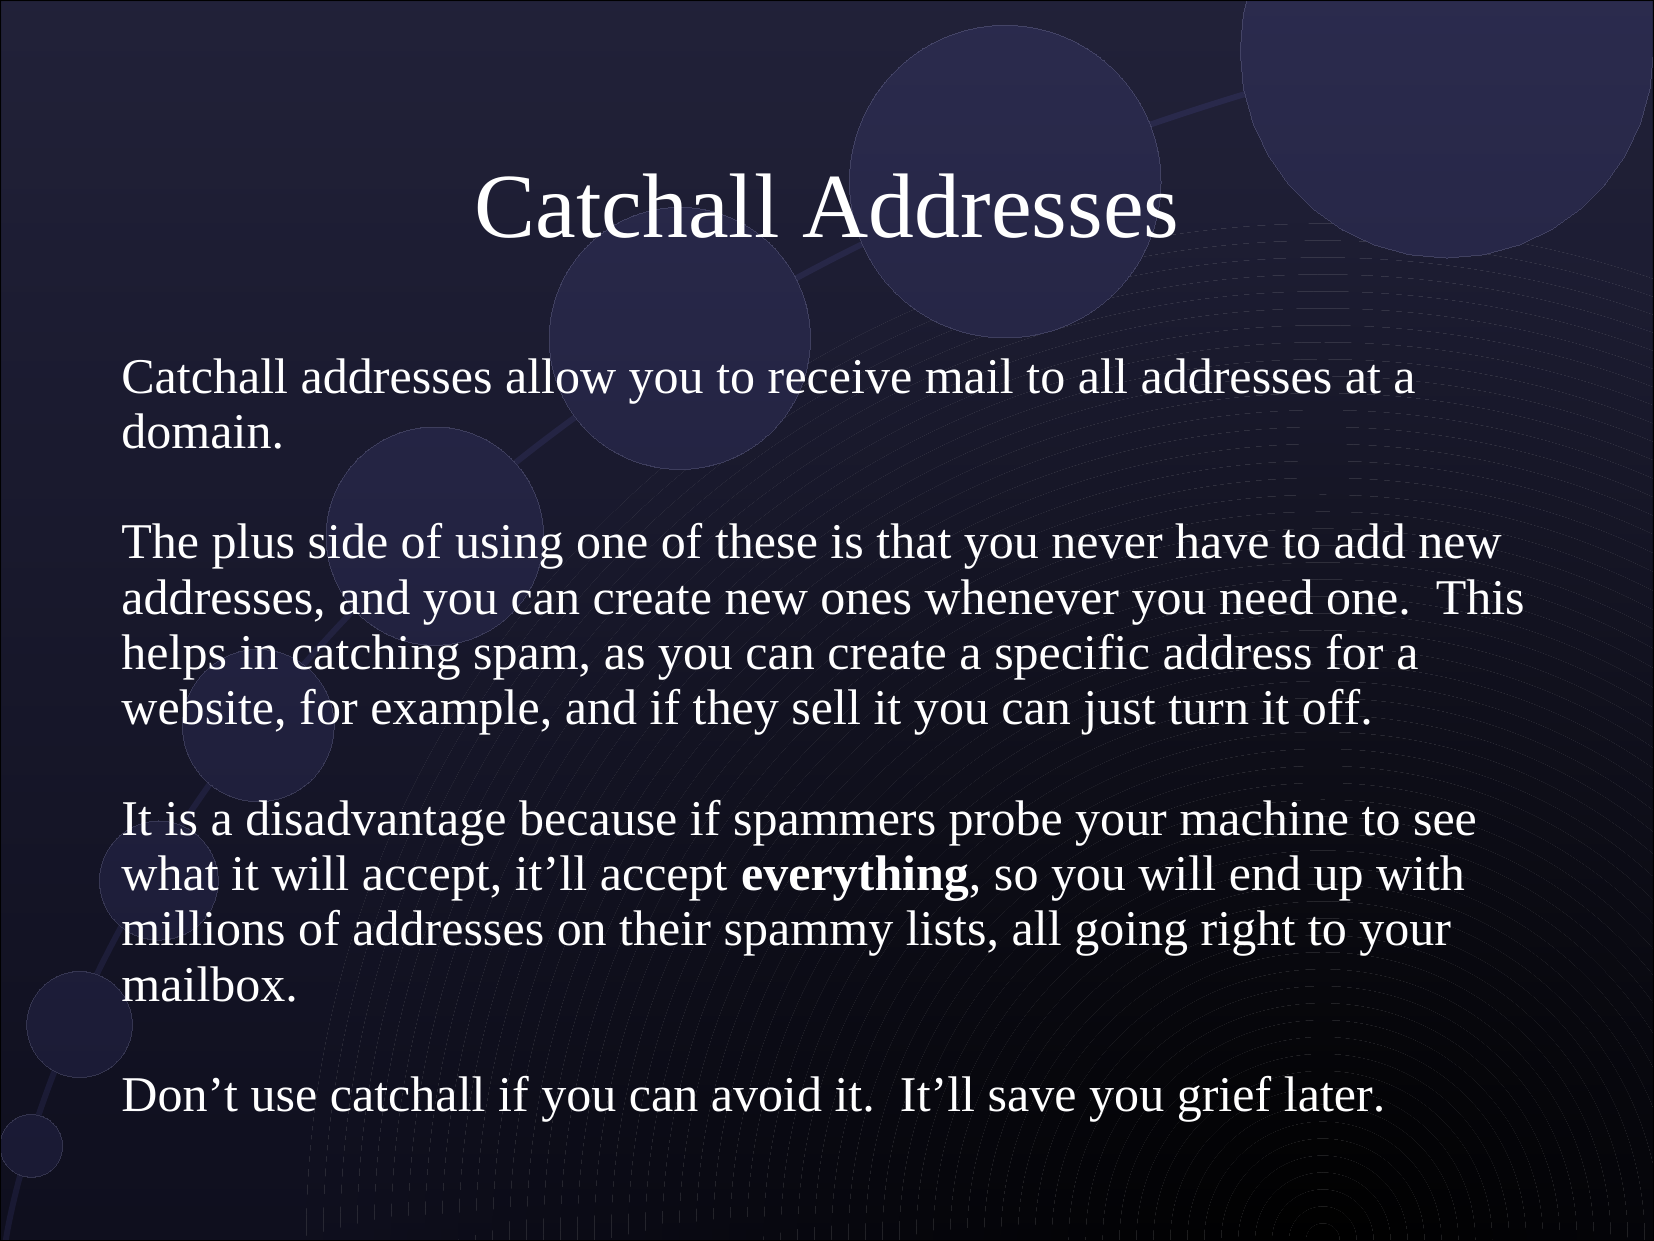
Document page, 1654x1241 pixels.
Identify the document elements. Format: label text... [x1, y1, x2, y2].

subtitle Catchall addresses allow you to receive mail to all addresses at a domain. The plus side of using one of these is that you never have to add new addresses, and you can create new ones whenever you need one. This helps in catching spam, as you can create a specific address for a website, for example, and if they sell it you can just turn it off. It is a disadvantage because if spammers probe your machine to see what it will accept, it’ll accept everything, so you will end up with millions of addresses on their spammy lists, all going right to your mailbox. Don’t use catchall if you can avoid it. It’ll save you grief later. [121, 281, 1534, 1190]
title Catchall Addresses [121, 102, 1534, 281]
